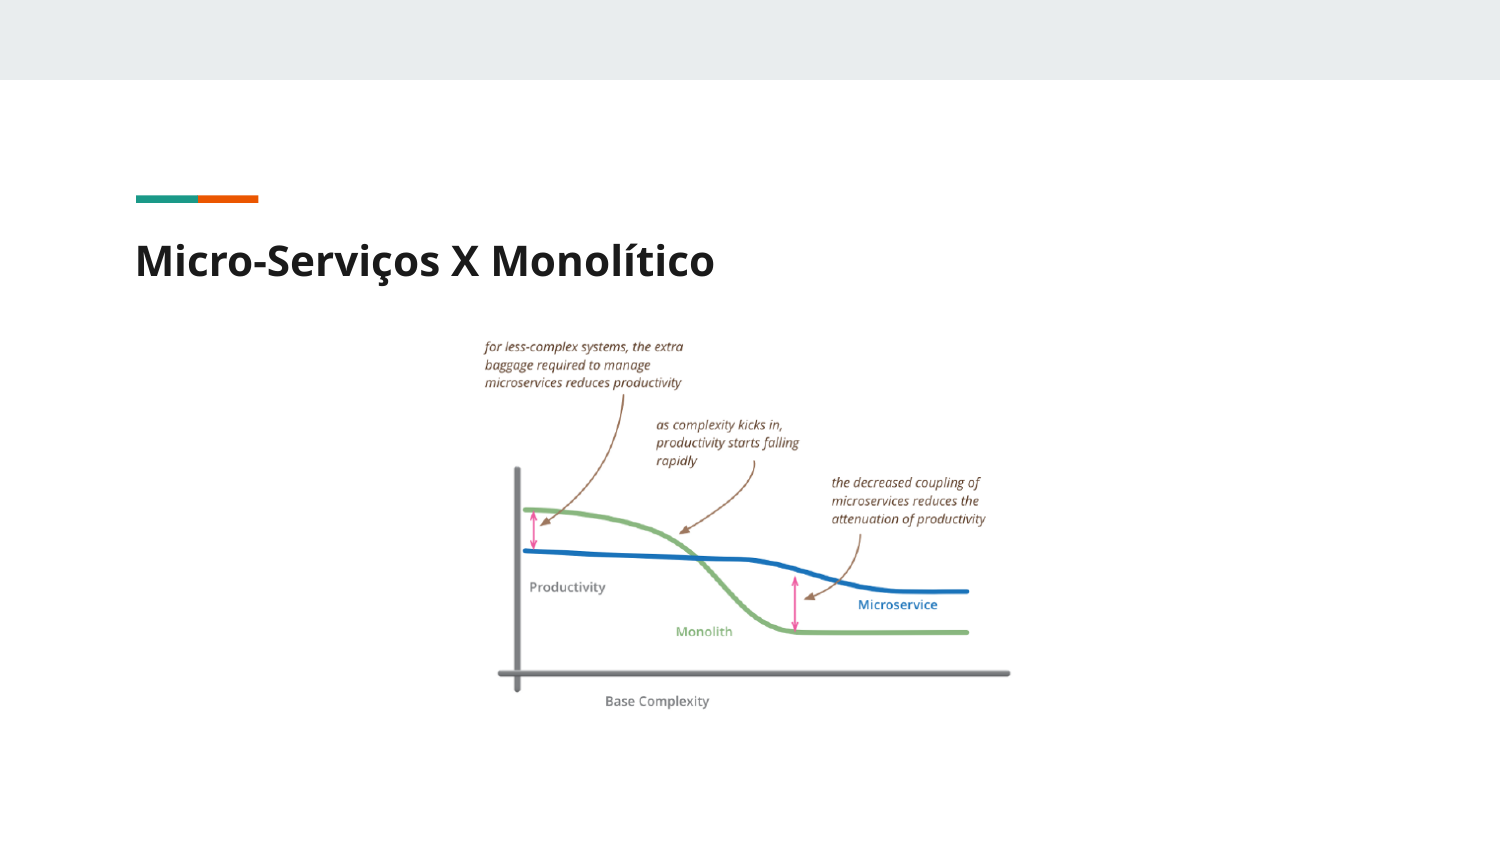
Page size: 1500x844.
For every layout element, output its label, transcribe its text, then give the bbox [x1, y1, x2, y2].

title Micro-Serviços X Monolítico [119, 216, 1381, 305]
picture [472, 335, 1028, 718]
